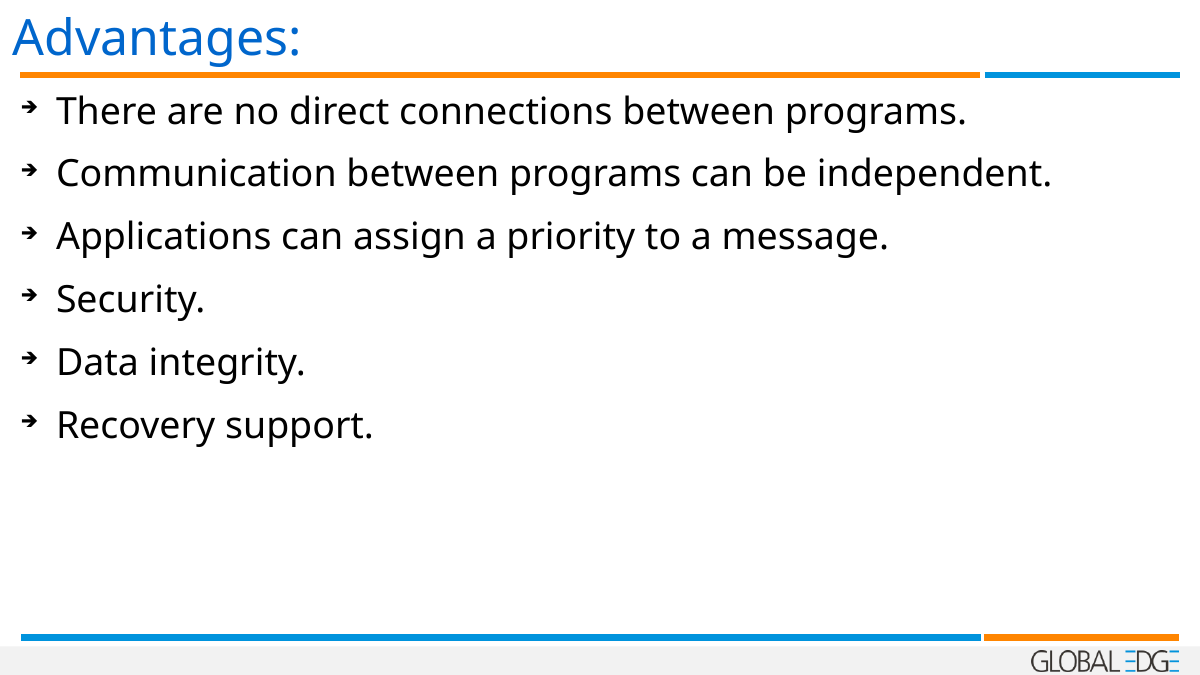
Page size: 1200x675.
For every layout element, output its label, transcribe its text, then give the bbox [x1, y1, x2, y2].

picture [1031, 650, 1179, 672]
title Advantages: [12, 6, 1088, 66]
text_box There are no direct connections between programs. Communication between programs can be independent. Applications can assign a priority to a message. Security. Data integrity. Recovery support. [5, 76, 1164, 626]
